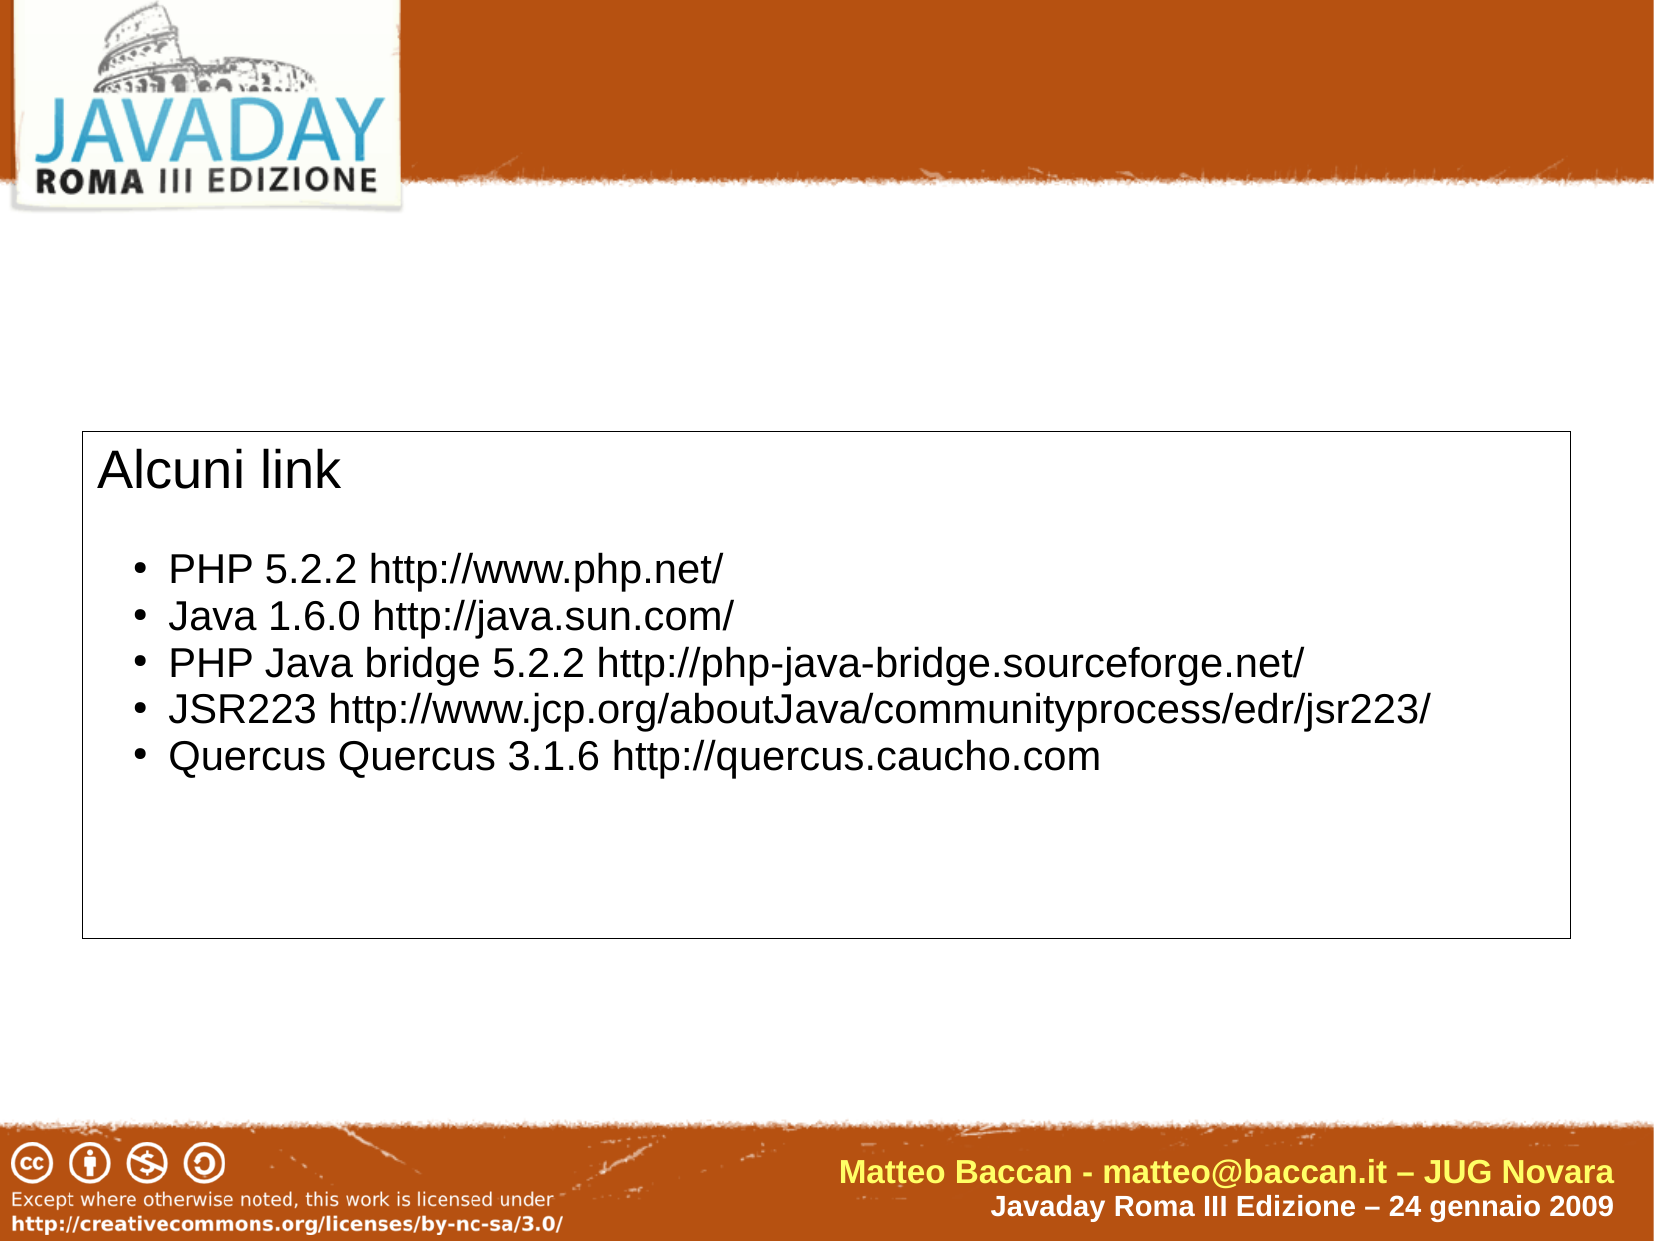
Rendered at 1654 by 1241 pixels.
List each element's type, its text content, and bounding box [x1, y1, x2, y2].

picture [0, 1007, 1654, 1241]
picture [0, 0, 1654, 231]
text_box Alcuni link PHP 5.2.2 http://www.php.net/ Java 1.6.0 http://java.sun.com/ PHP Java bridge 5.2.2 http://php-java-bridge.sourceforge.net/ JSR223 http://www.jcp.org/aboutJava/communityprocess/edr/jsr223/ Quercus Quercus 3.1.6 http://quercus.caucho.com [82, 431, 1571, 939]
